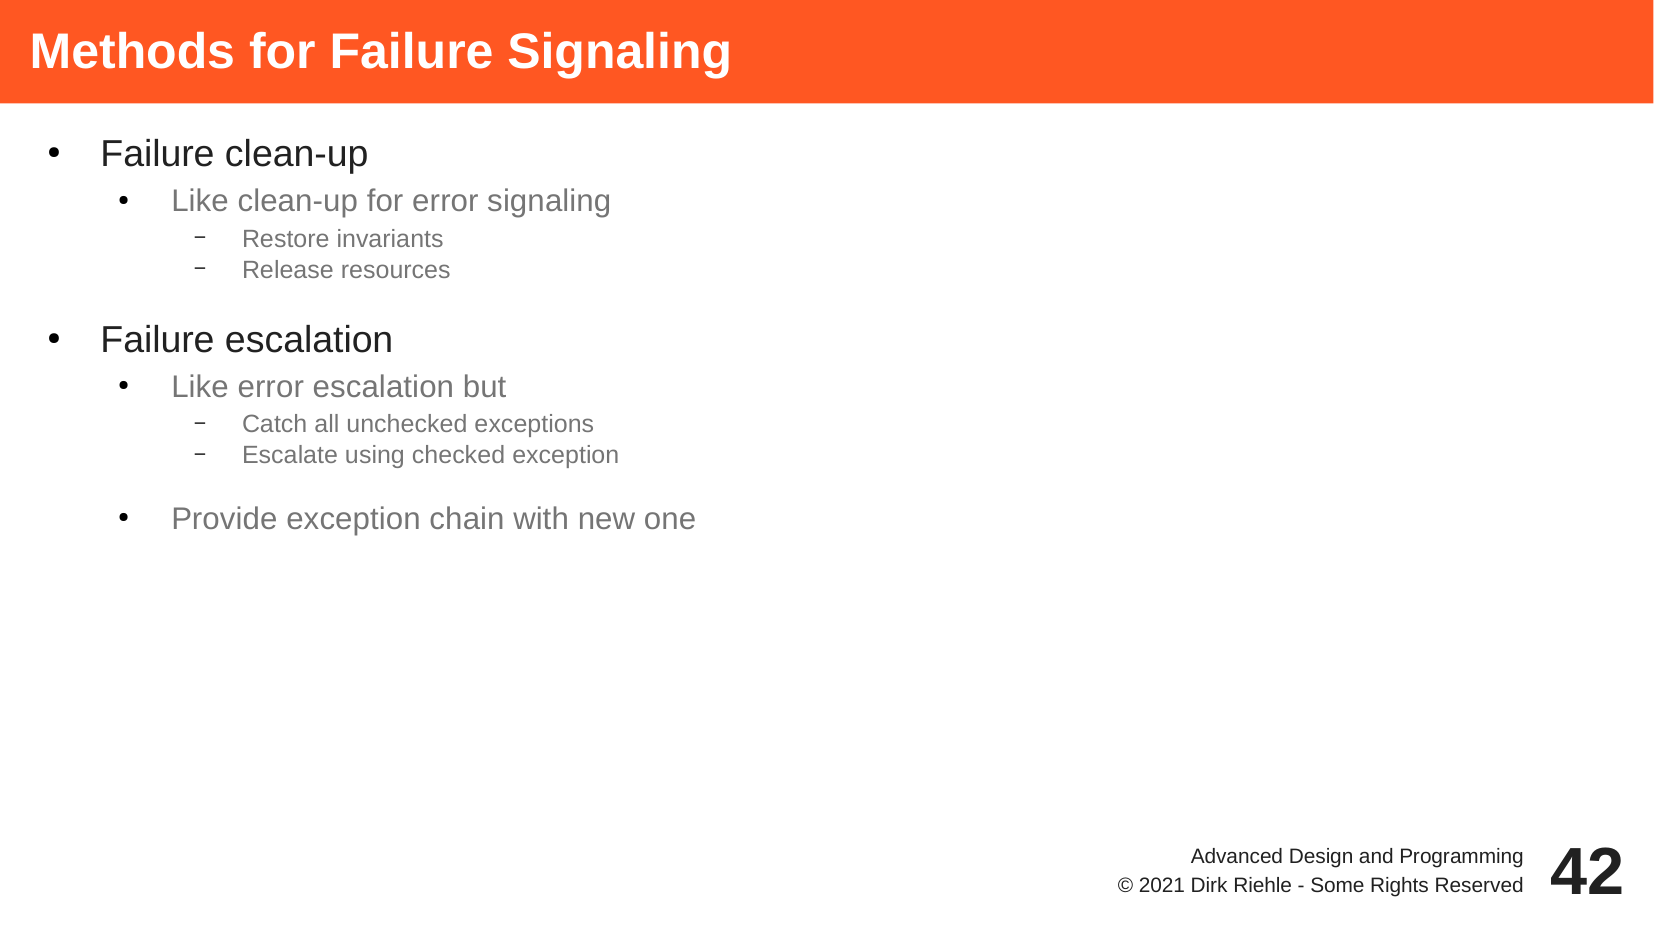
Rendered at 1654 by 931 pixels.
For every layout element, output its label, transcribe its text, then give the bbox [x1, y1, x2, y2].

title Methods for Failure Signaling [0, 0, 1654, 104]
list Failure clean-up Like clean-up for error signaling Restore invariants Release resources Failure escalation Like error escalation but Catch all unchecked exceptions Escalate using checked exception Provide exception chain with new one [29, 132, 1625, 813]
